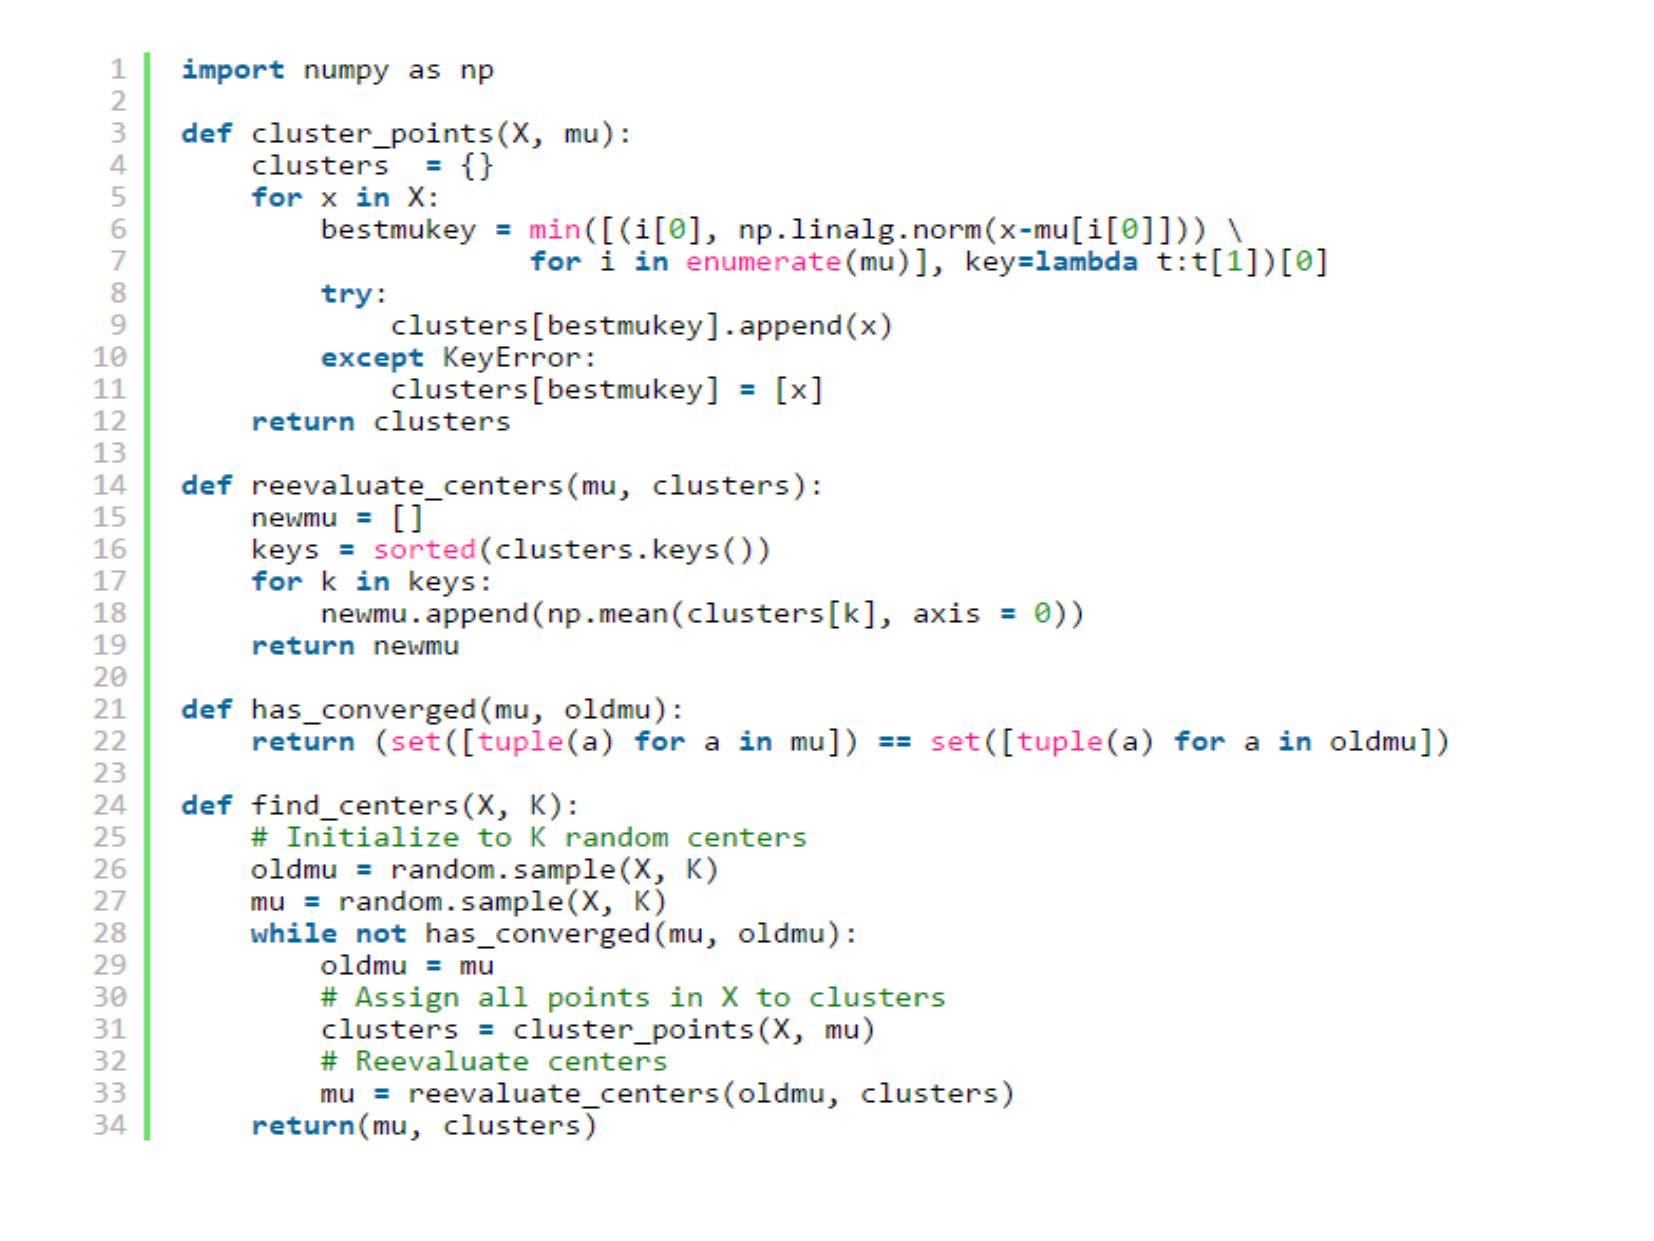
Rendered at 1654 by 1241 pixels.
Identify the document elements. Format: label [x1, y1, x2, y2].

picture [60, 49, 1591, 1186]
